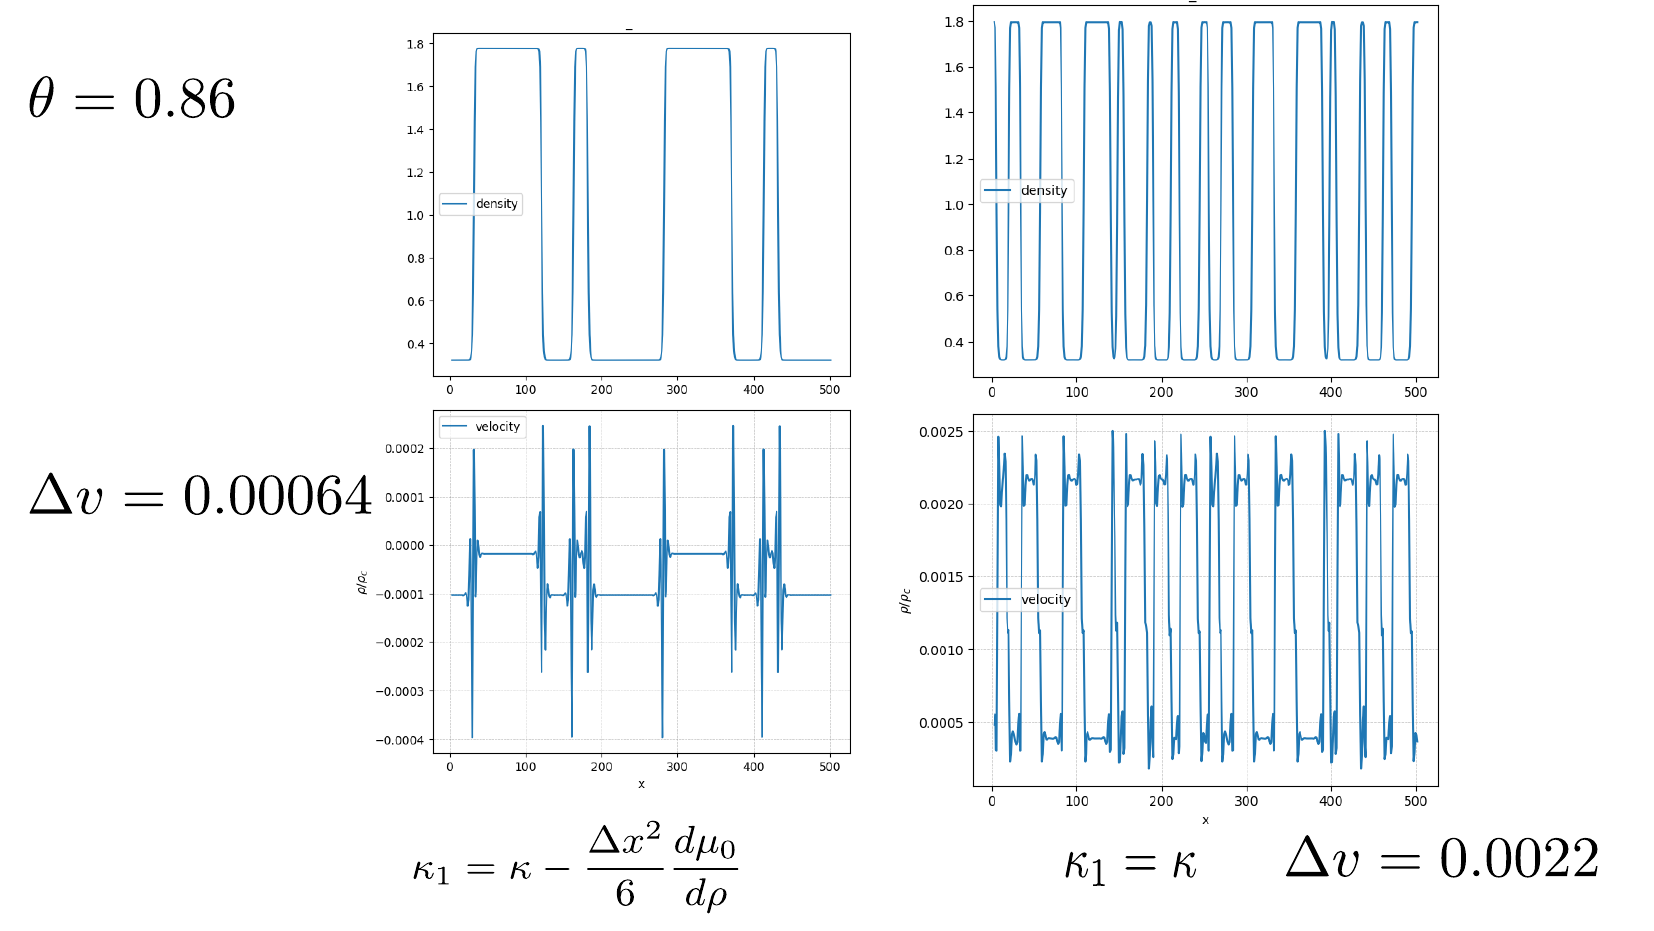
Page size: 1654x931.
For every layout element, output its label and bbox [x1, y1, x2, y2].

text_box [1285, 835, 1598, 878]
text_box [413, 820, 739, 914]
text_box [29, 75, 235, 119]
text_box [29, 472, 372, 515]
picture [888, 0, 1447, 835]
picture [347, 29, 857, 798]
text_box [1065, 851, 1197, 886]
